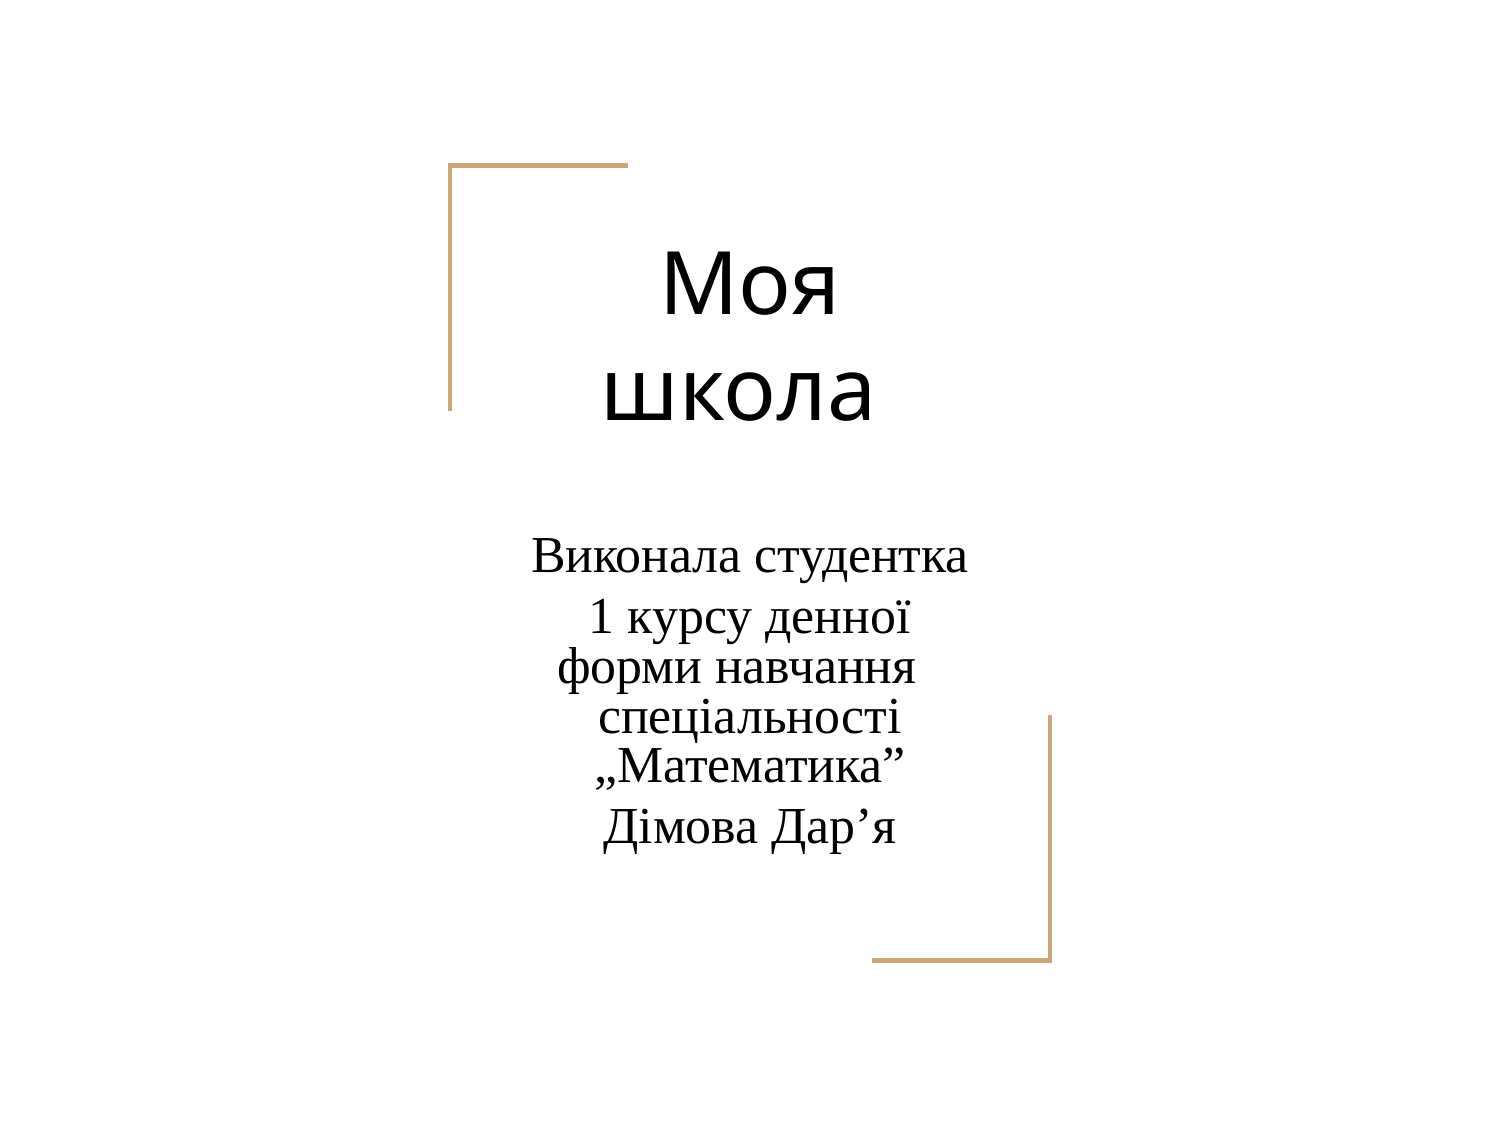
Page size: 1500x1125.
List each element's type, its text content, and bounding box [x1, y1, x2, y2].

title Моя школа [499, 168, 1001, 505]
subtitle Виконала студентка 1 курсу денної форми навчання спеціальності „Математика” Дімова Дар’я [499, 525, 1001, 862]
